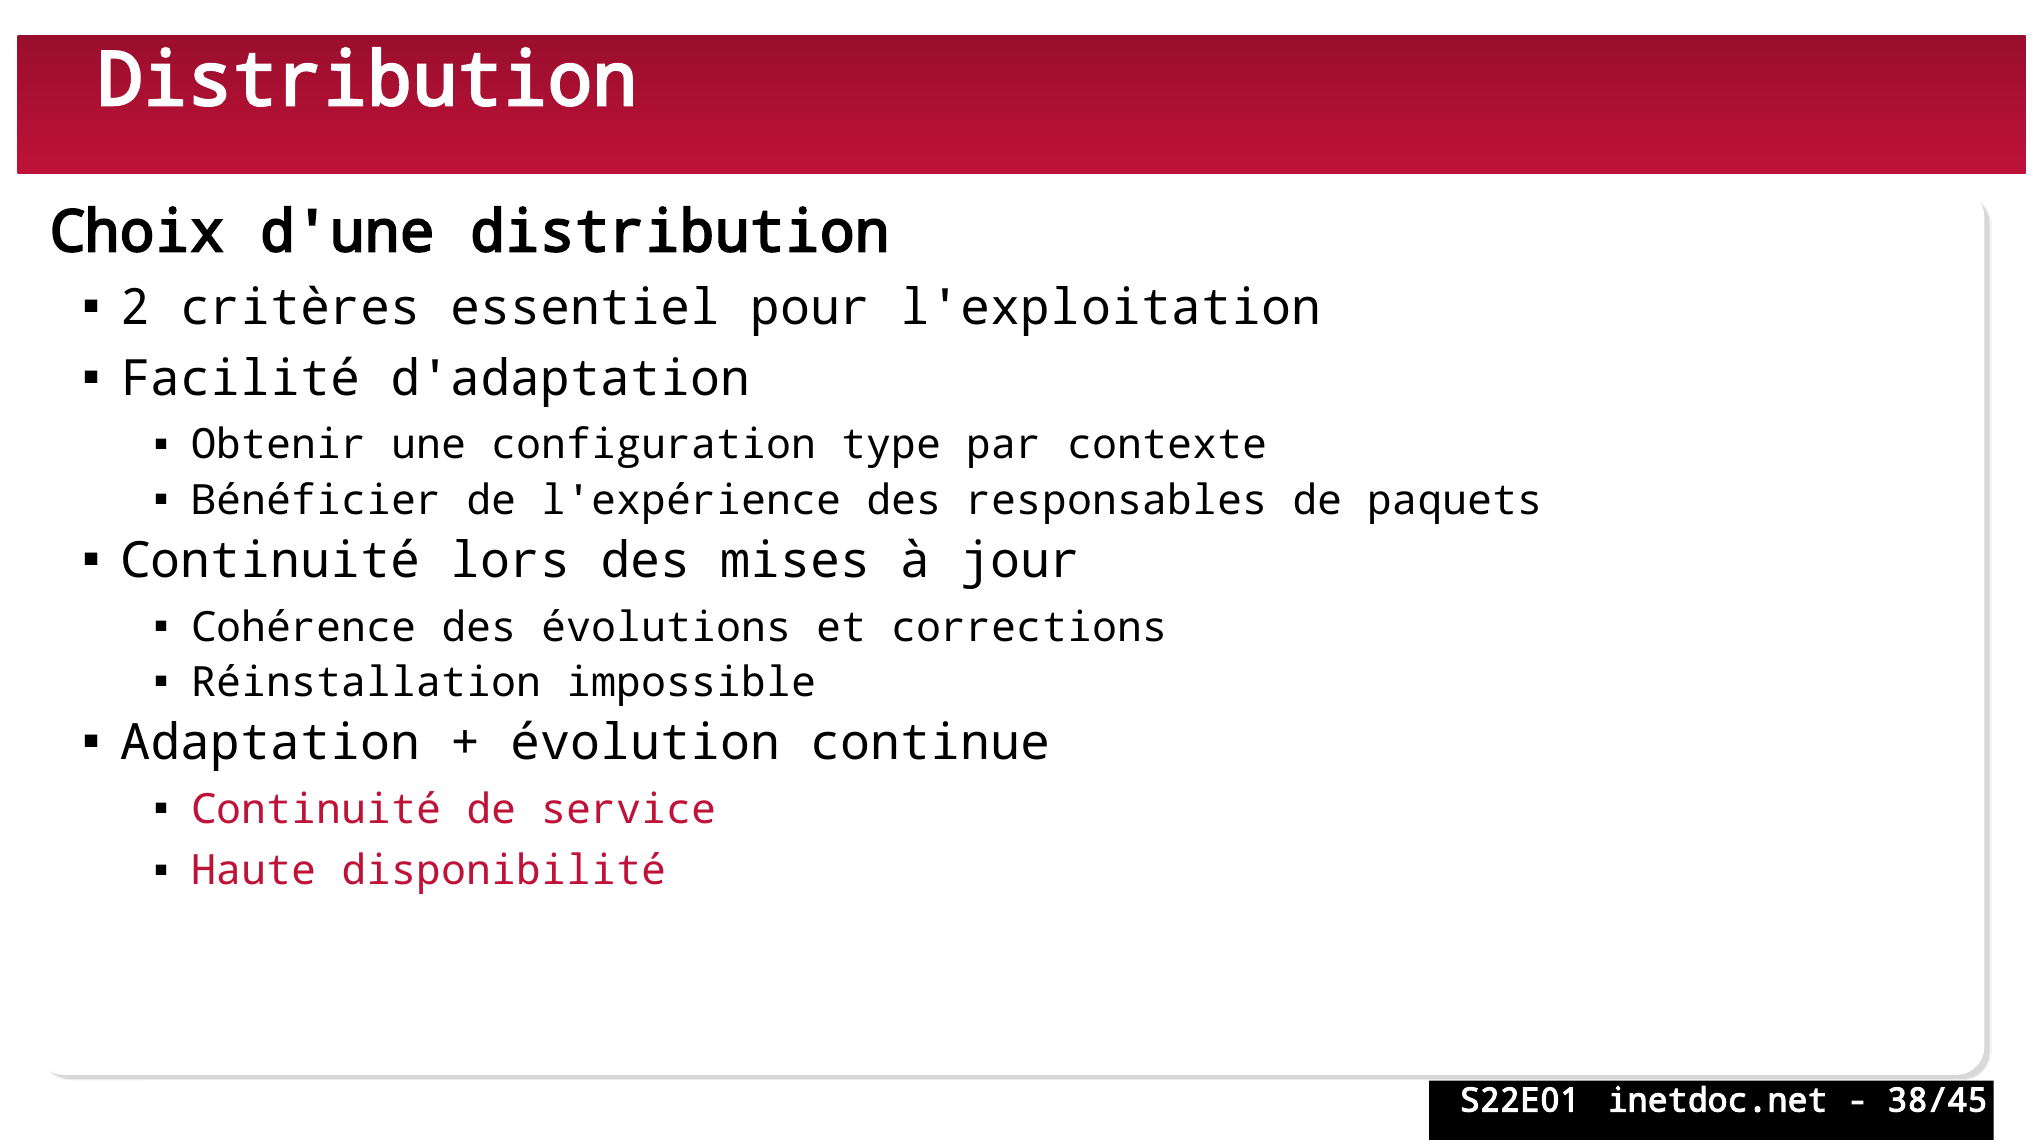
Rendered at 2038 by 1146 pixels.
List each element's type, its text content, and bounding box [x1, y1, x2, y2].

text_box S22E01 inetdoc.net - 45/45 [1429, 1080, 1994, 1140]
text_box Distribution [17, 35, 2026, 174]
text_box Choix d'une distribution 2 critères essentiel pour l'exploitation Facilité d'adaptation Obtenir une configuration type par contexte Bénéficier de l'expérience des responsables de paquets Continuité lors des mises à jour Cohérence des évolutions et corrections Réinstallation impossible Adaptation + évolution continue Continuité de service Haute disponibilité [35, 188, 1985, 1075]
